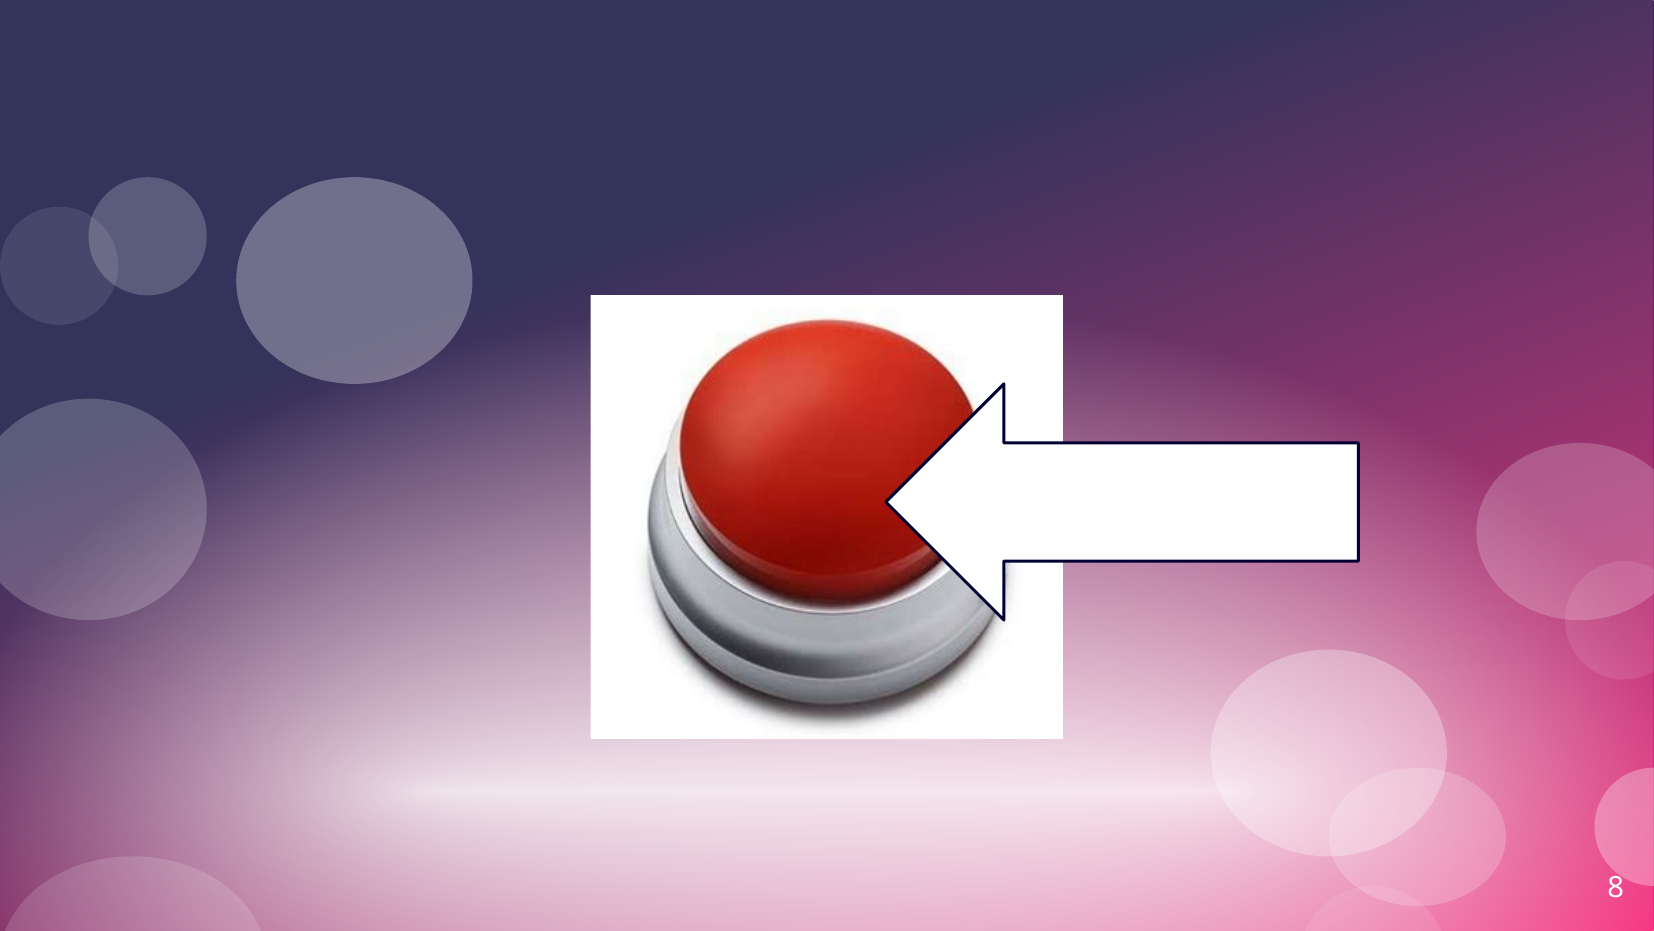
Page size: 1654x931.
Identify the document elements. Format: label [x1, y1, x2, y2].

text_box [885, 383, 1359, 621]
picture [590, 295, 1063, 739]
